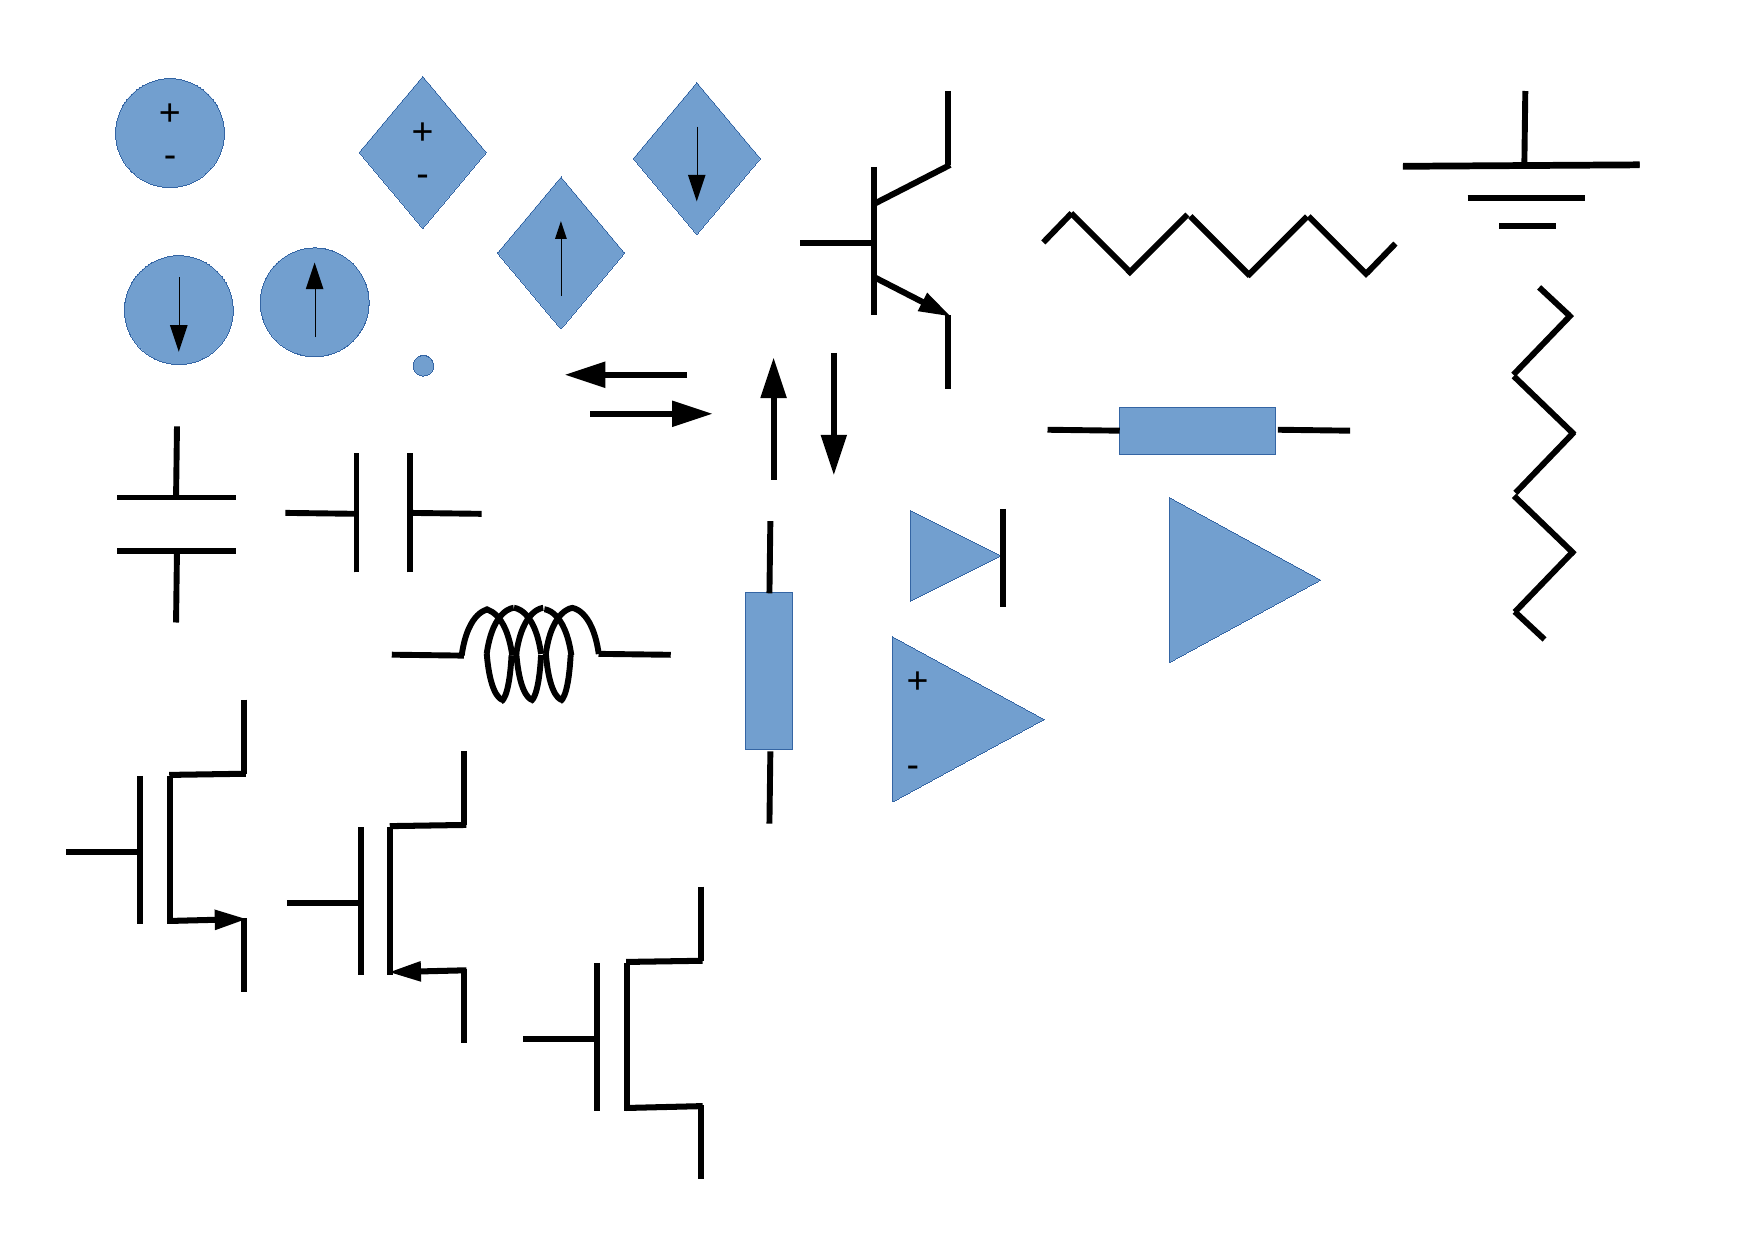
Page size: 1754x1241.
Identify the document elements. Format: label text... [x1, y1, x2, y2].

text_box [944, 664, 1045, 774]
text_box [892, 794, 908, 802]
text_box [910, 510, 1000, 602]
text_box + - [359, 76, 487, 229]
text_box [497, 176, 625, 329]
text_box [413, 355, 434, 377]
text_box [1169, 497, 1321, 663]
text_box + - [891, 652, 944, 794]
text_box [745, 592, 793, 750]
text_box [260, 247, 370, 357]
text_box [633, 82, 761, 235]
text_box [98, 866, 395, 1172]
text_box [124, 255, 234, 365]
text_box + - [115, 78, 225, 188]
text_box [800, 86, 1097, 392]
text_box [1119, 407, 1276, 455]
text_box [892, 636, 921, 652]
